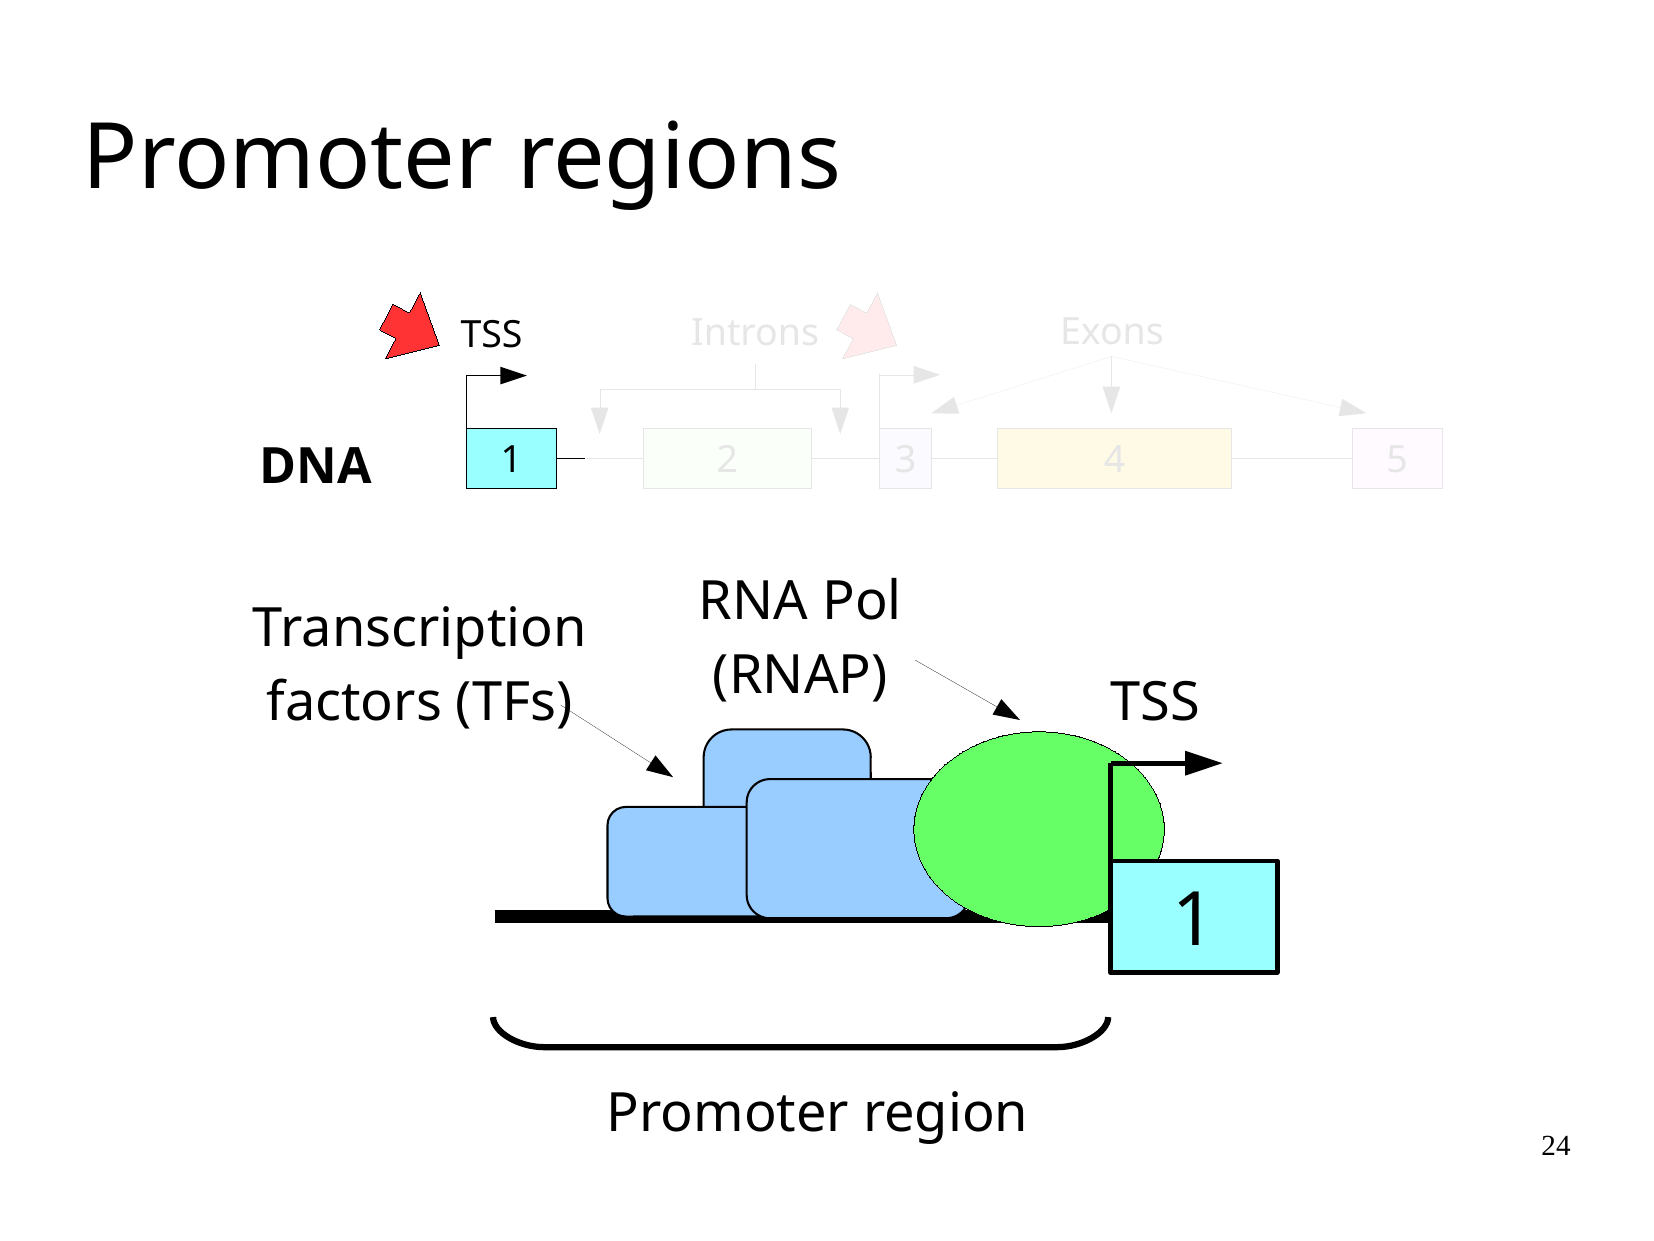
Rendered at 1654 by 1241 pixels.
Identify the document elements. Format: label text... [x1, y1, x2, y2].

text_box [585, 270, 1471, 511]
title Promoter regions [82, 49, 1571, 257]
text_box TSS [1095, 654, 1218, 737]
text_box 1 [466, 428, 557, 489]
text_box Transcription factors (TFs) [238, 580, 561, 729]
text_box [1113, 766, 1165, 860]
text_box RNA Pol (RNAP) [683, 553, 904, 702]
text_box [607, 729, 1129, 927]
text_box DNA [244, 422, 377, 498]
text_box 1 [1110, 860, 1278, 973]
text_box TSS [445, 300, 540, 362]
text_box Promoter region [591, 1065, 994, 1147]
text_box [379, 292, 440, 359]
